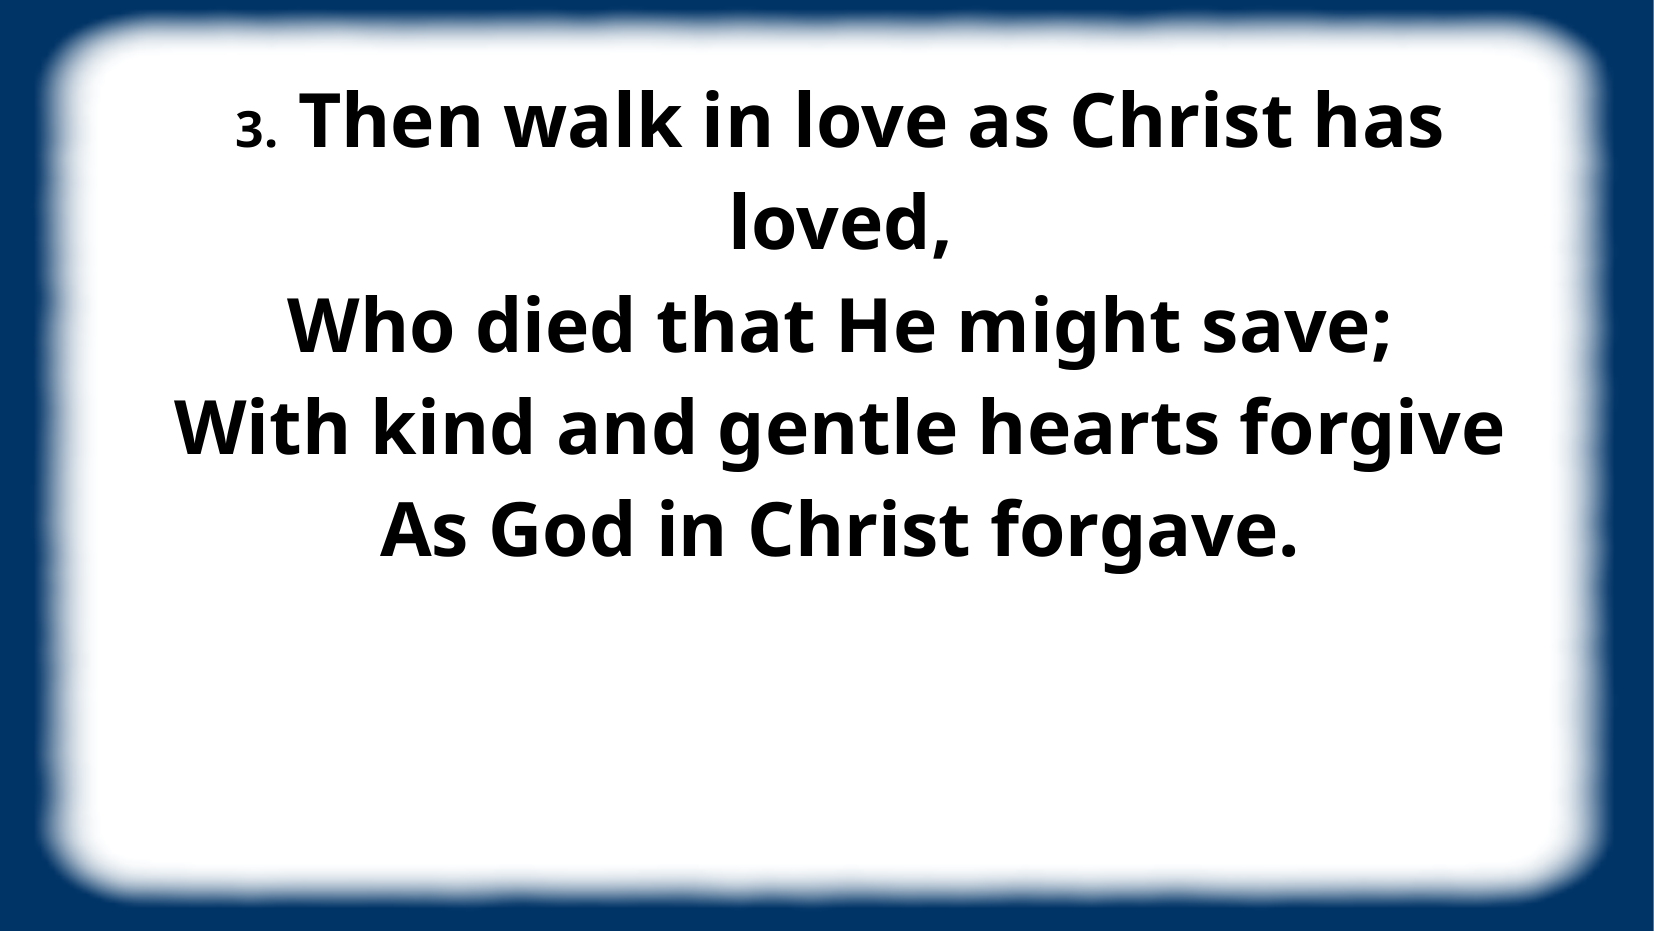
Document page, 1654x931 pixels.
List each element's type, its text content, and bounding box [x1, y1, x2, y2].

text_box 3. Then walk in love as Christ has loved, Who died that He might save; With kind and gentle hearts forgive As God in Christ forgave. [105, 60, 1577, 475]
picture [0, 0, 1654, 931]
